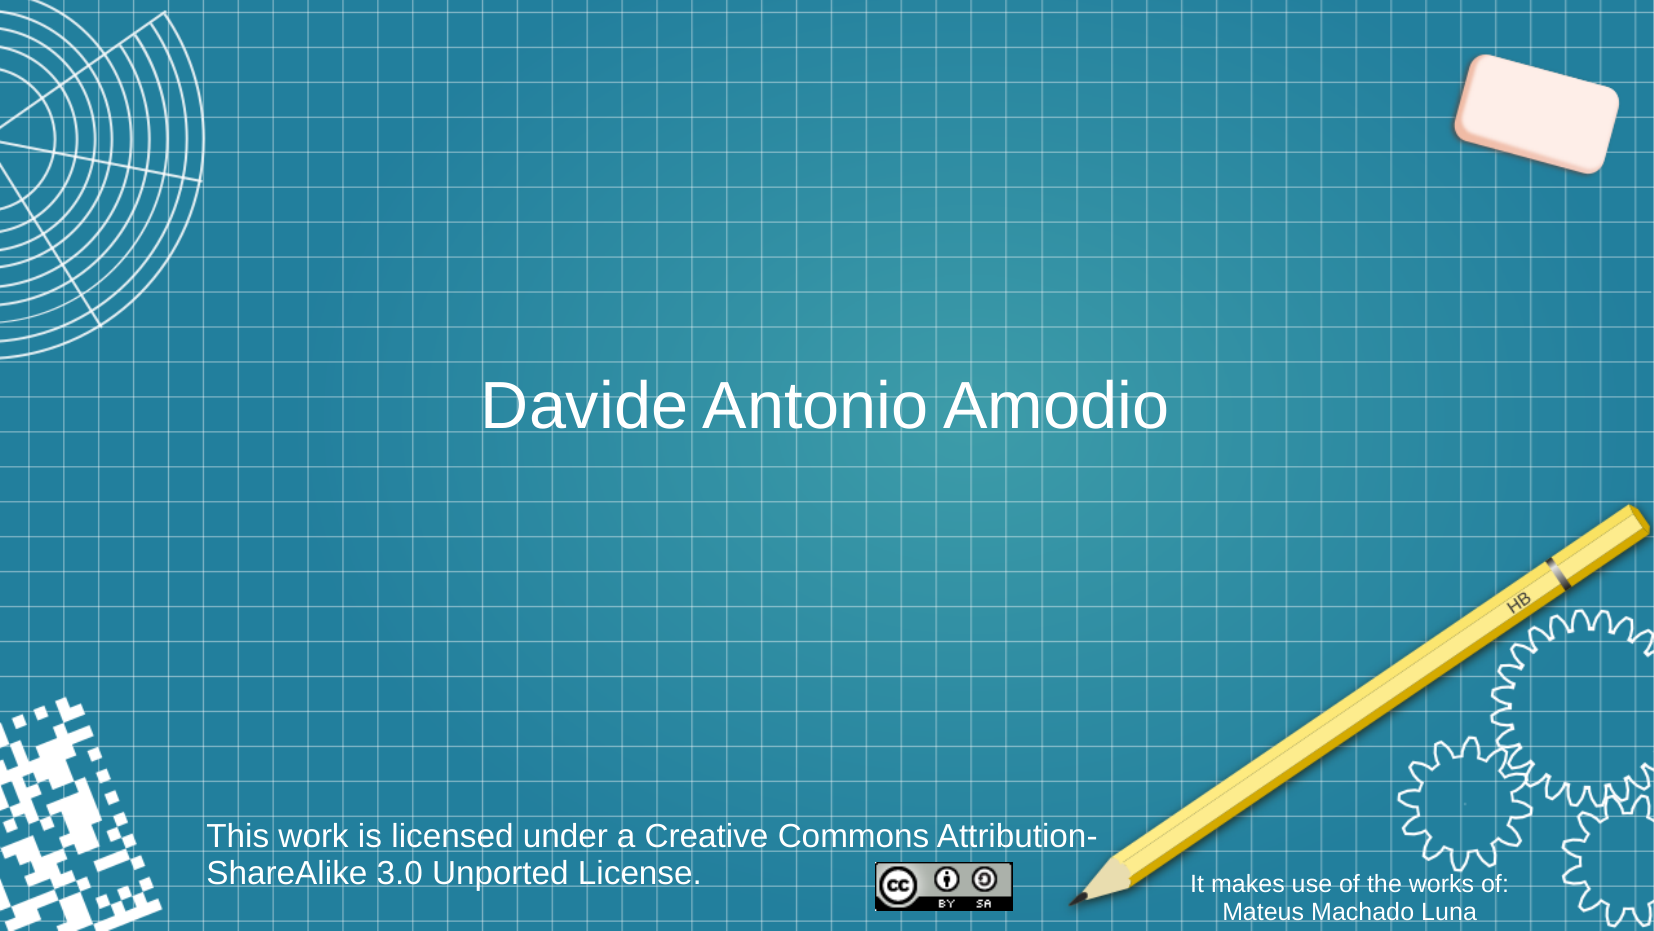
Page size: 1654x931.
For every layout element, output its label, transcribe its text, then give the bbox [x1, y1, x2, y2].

picture [0, 0, 1654, 931]
text_box It makes use of the works of: Mateus Machado Luna [862, 862, 1654, 931]
text_box Davide Antonio Amodio [300, 360, 1351, 451]
title This work is licensed under a Creative Commons Attribution-ShareAlike 3.0 Unported License. [206, 808, 1126, 901]
